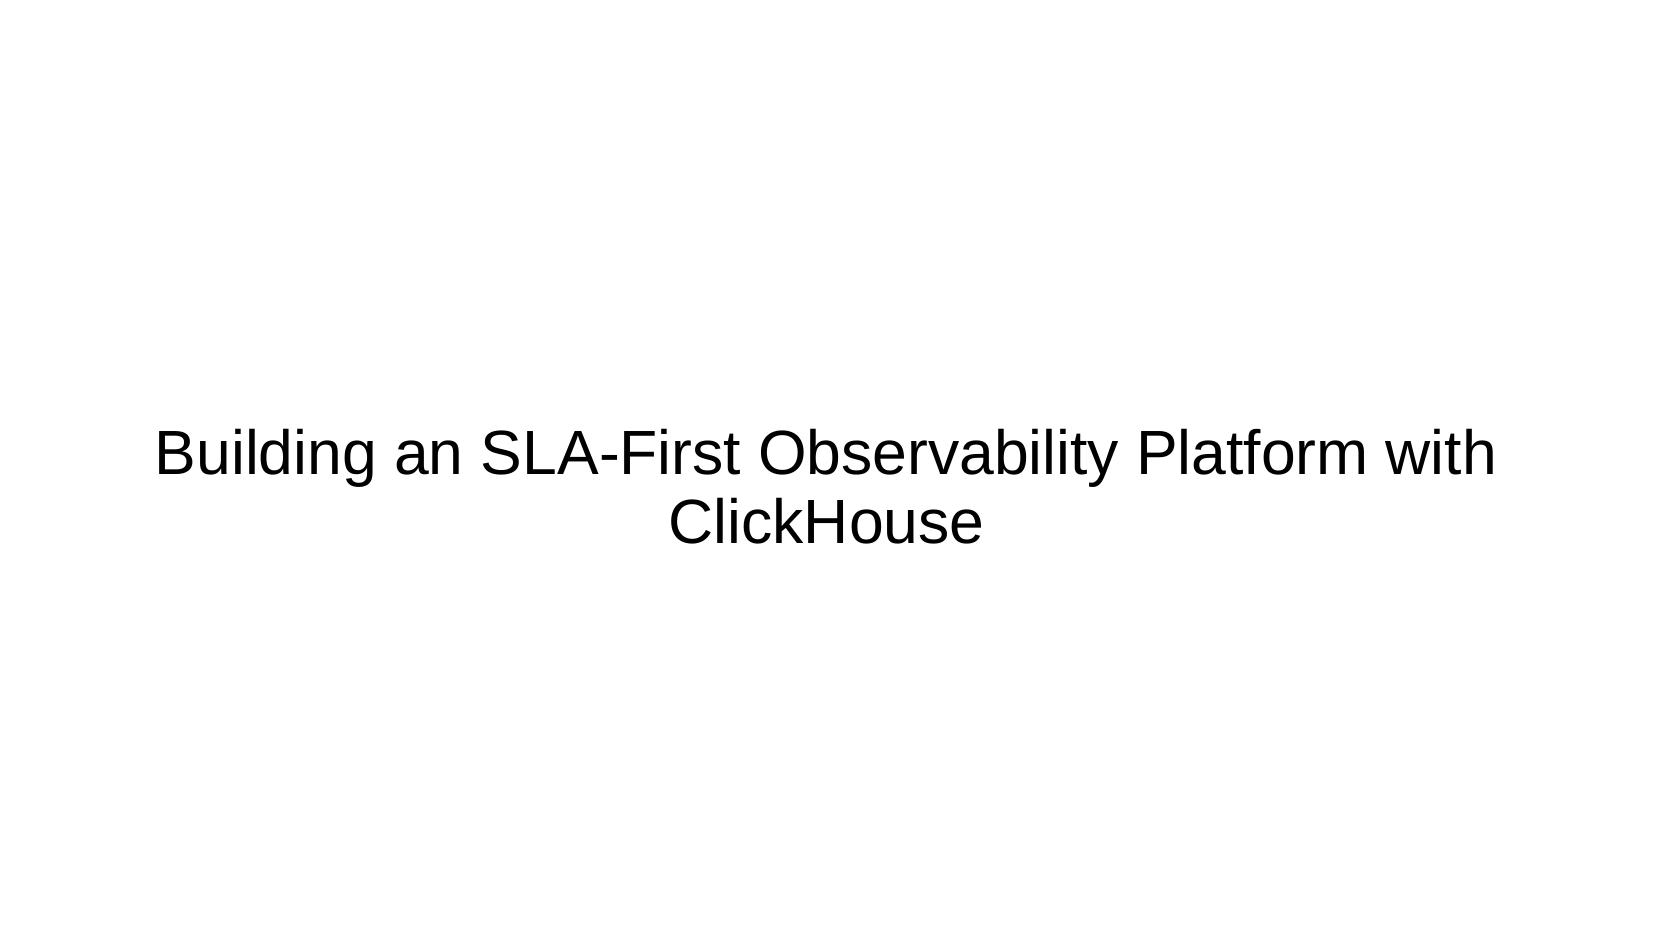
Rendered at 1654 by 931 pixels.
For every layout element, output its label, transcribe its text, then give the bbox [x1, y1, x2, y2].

subtitle Building an SLA-First Observability Platform with ClickHouse [82, 217, 1571, 758]
